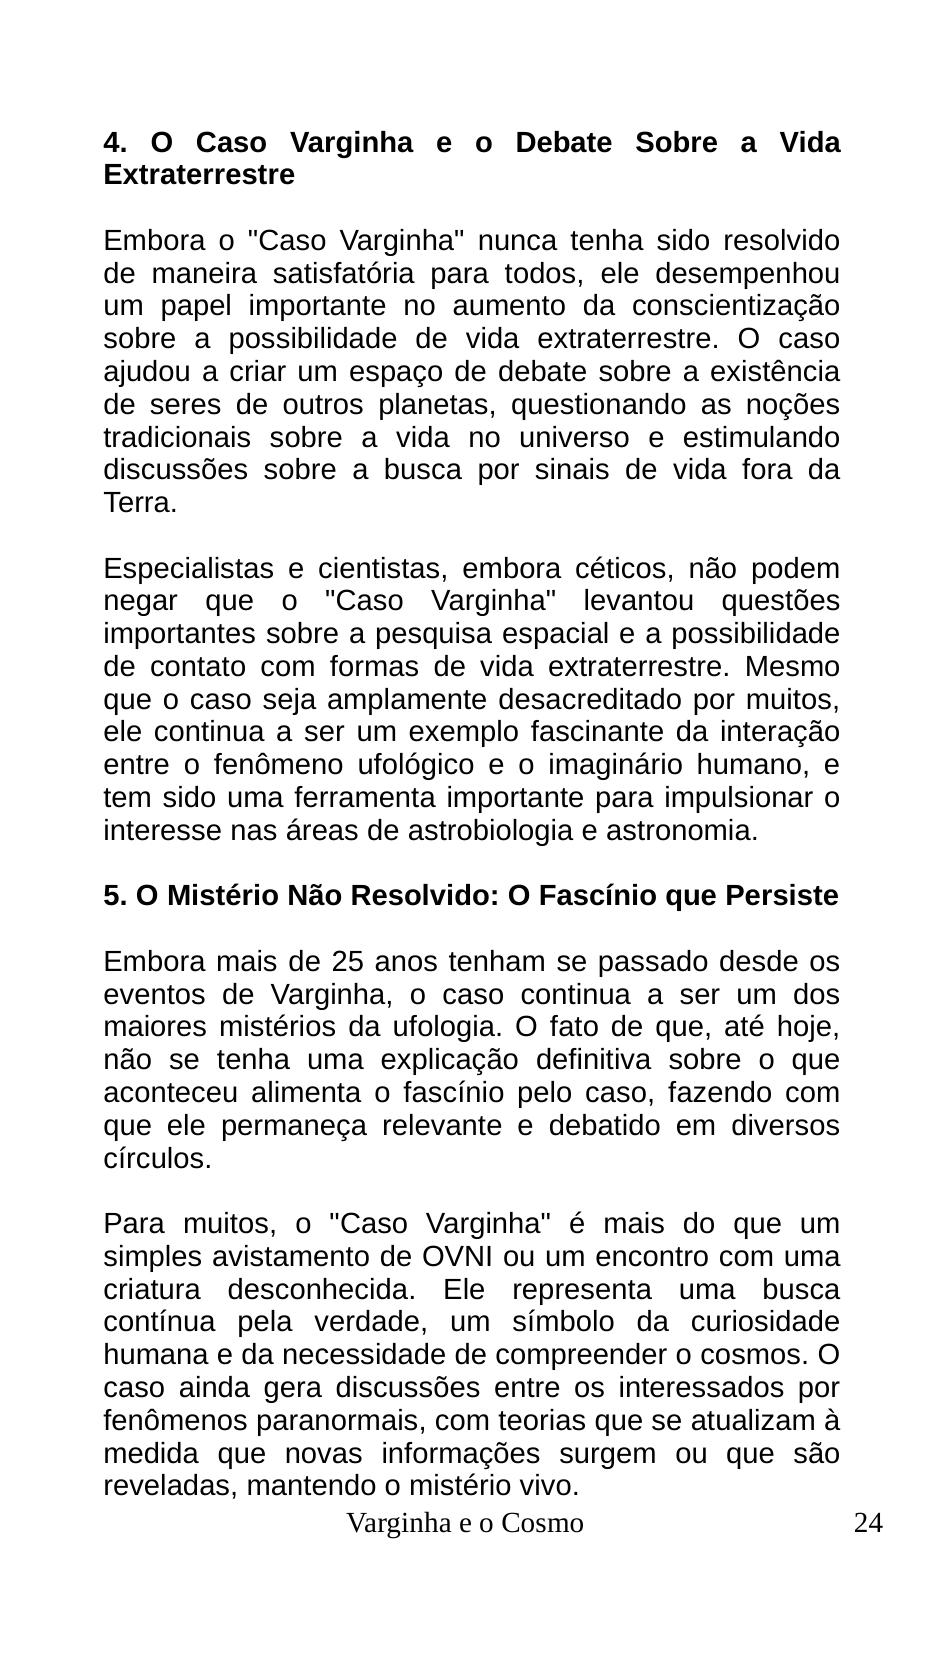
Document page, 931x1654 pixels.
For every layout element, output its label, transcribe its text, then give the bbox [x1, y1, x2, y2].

text_box 4. O Caso Varginha e o Debate Sobre a Vida Extraterrestre Embora o "Caso Varginha" nunca tenha sido resolvido de maneira satisfatória para todos, ele desempenhou um papel importante no aumento da conscientização sobre a possibilidade de vida extraterrestre. O caso ajudou a criar um espaço de debate sobre a existência de seres de outros planetas, questionando as noções tradicionais sobre a vida no universo e estimulando discussões sobre a busca por sinais de vida fora da Terra. Especialistas e cientistas, embora céticos, não podem negar que o "Caso Varginha" levantou questões importantes sobre a pesquisa espacial e a possibilidade de contato com formas de vida extraterrestre. Mesmo que o caso seja amplamente desacreditado por muitos, ele continua a ser um exemplo fascinante da interação entre o fenômeno ufológico e o imaginário humano, e tem sido uma ferramenta importante para impulsionar o interesse nas áreas de astrobiologia e astronomia. 5. O Mistério Não Resolvido: O Fascínio que Persiste Embora mais de 25 anos tenham se passado desde os eventos de Varginha, o caso continua a ser um dos maiores mistérios da ufologia. O fato de que, até hoje, não se tenha uma explicação definitiva sobre o que aconteceu alimenta o fascínio pelo caso, fazendo com que ele permaneça relevante e debatido em diversos círculos. Para muitos, o "Caso Varginha" é mais do que um simples avistamento de OVNI ou um encontro com uma criatura desconhecida. Ele representa uma busca contínua pela verdade, um símbolo da curiosidade humana e da necessidade de compreender o cosmos. O caso ainda gera discussões entre os interessados por fenômenos paranormais, com teorias que se atualizam à medida que novas informações surgem ou que são reveladas, mantendo o mistério vivo. [88, 118, 857, 1510]
